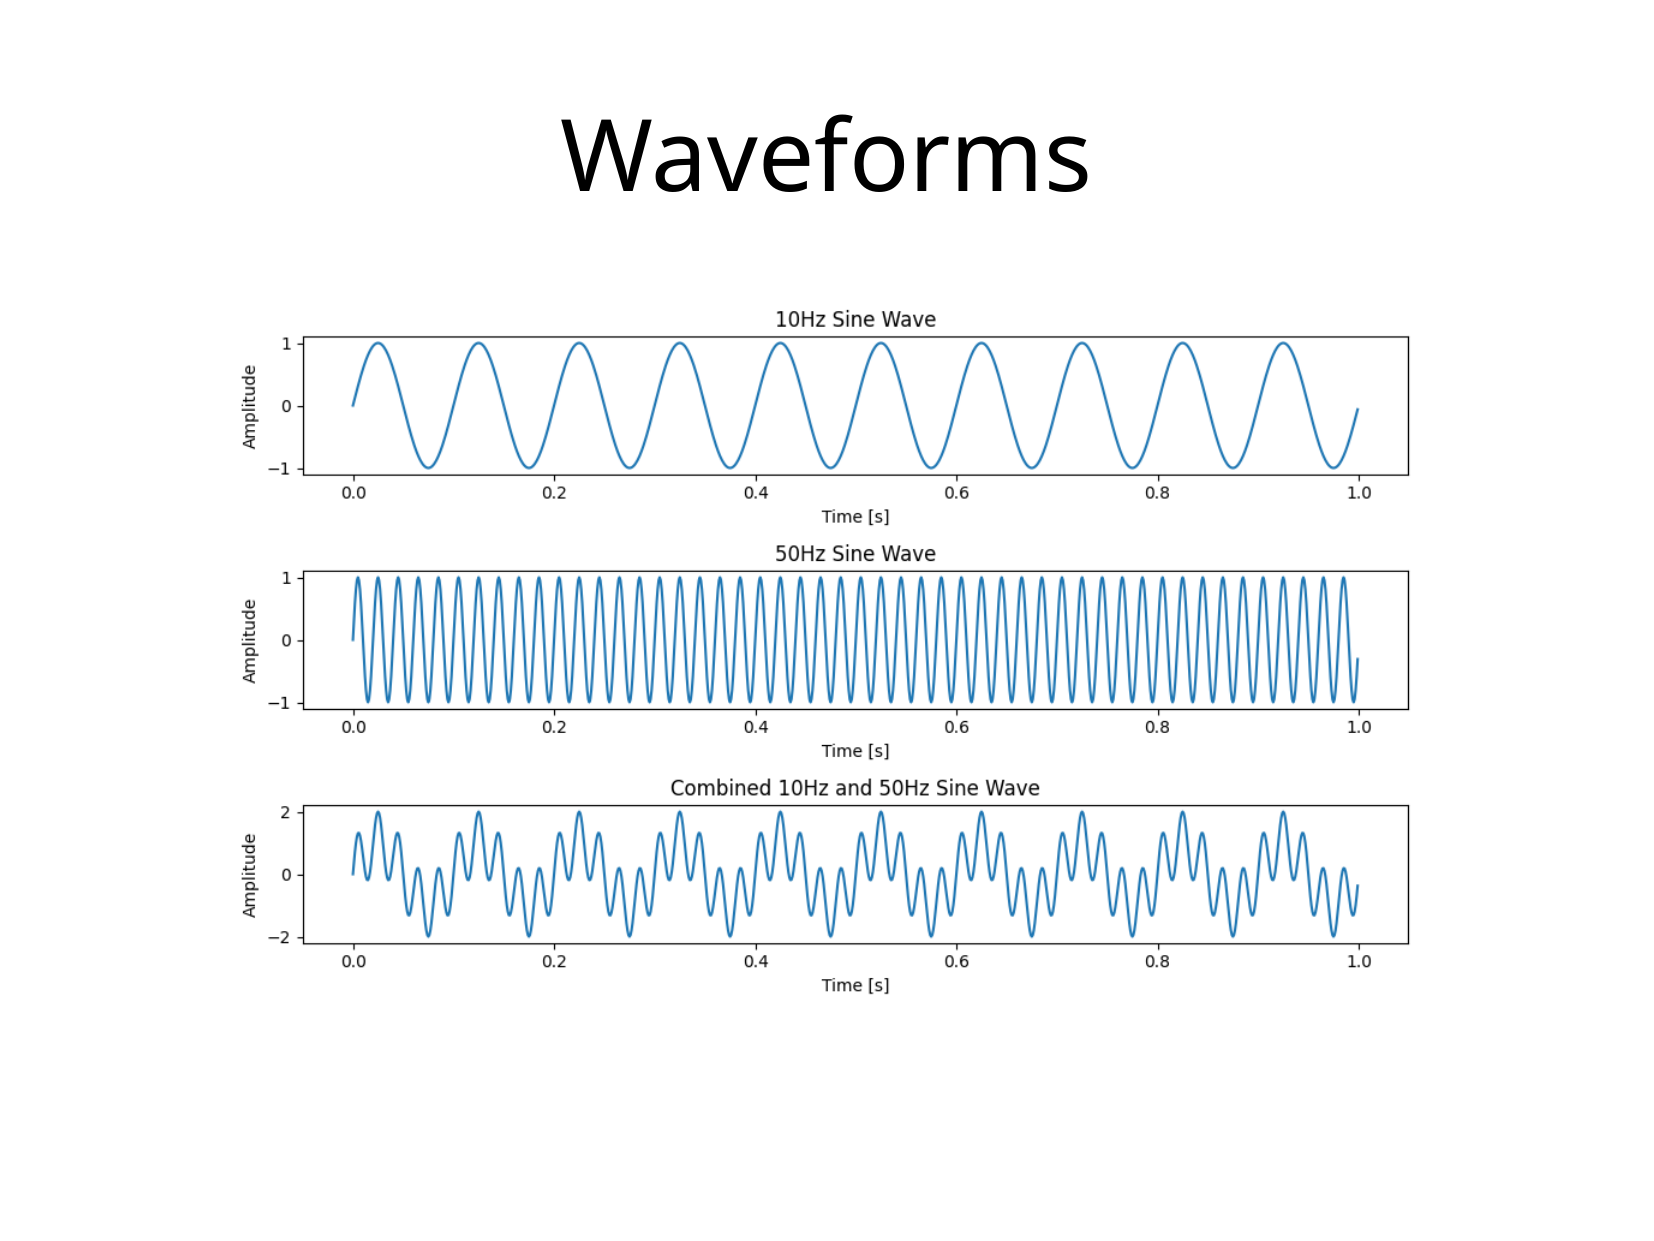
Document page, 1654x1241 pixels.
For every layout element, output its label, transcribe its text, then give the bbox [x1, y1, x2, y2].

picture [225, 292, 1426, 1013]
title Waveforms [82, 49, 1571, 257]
